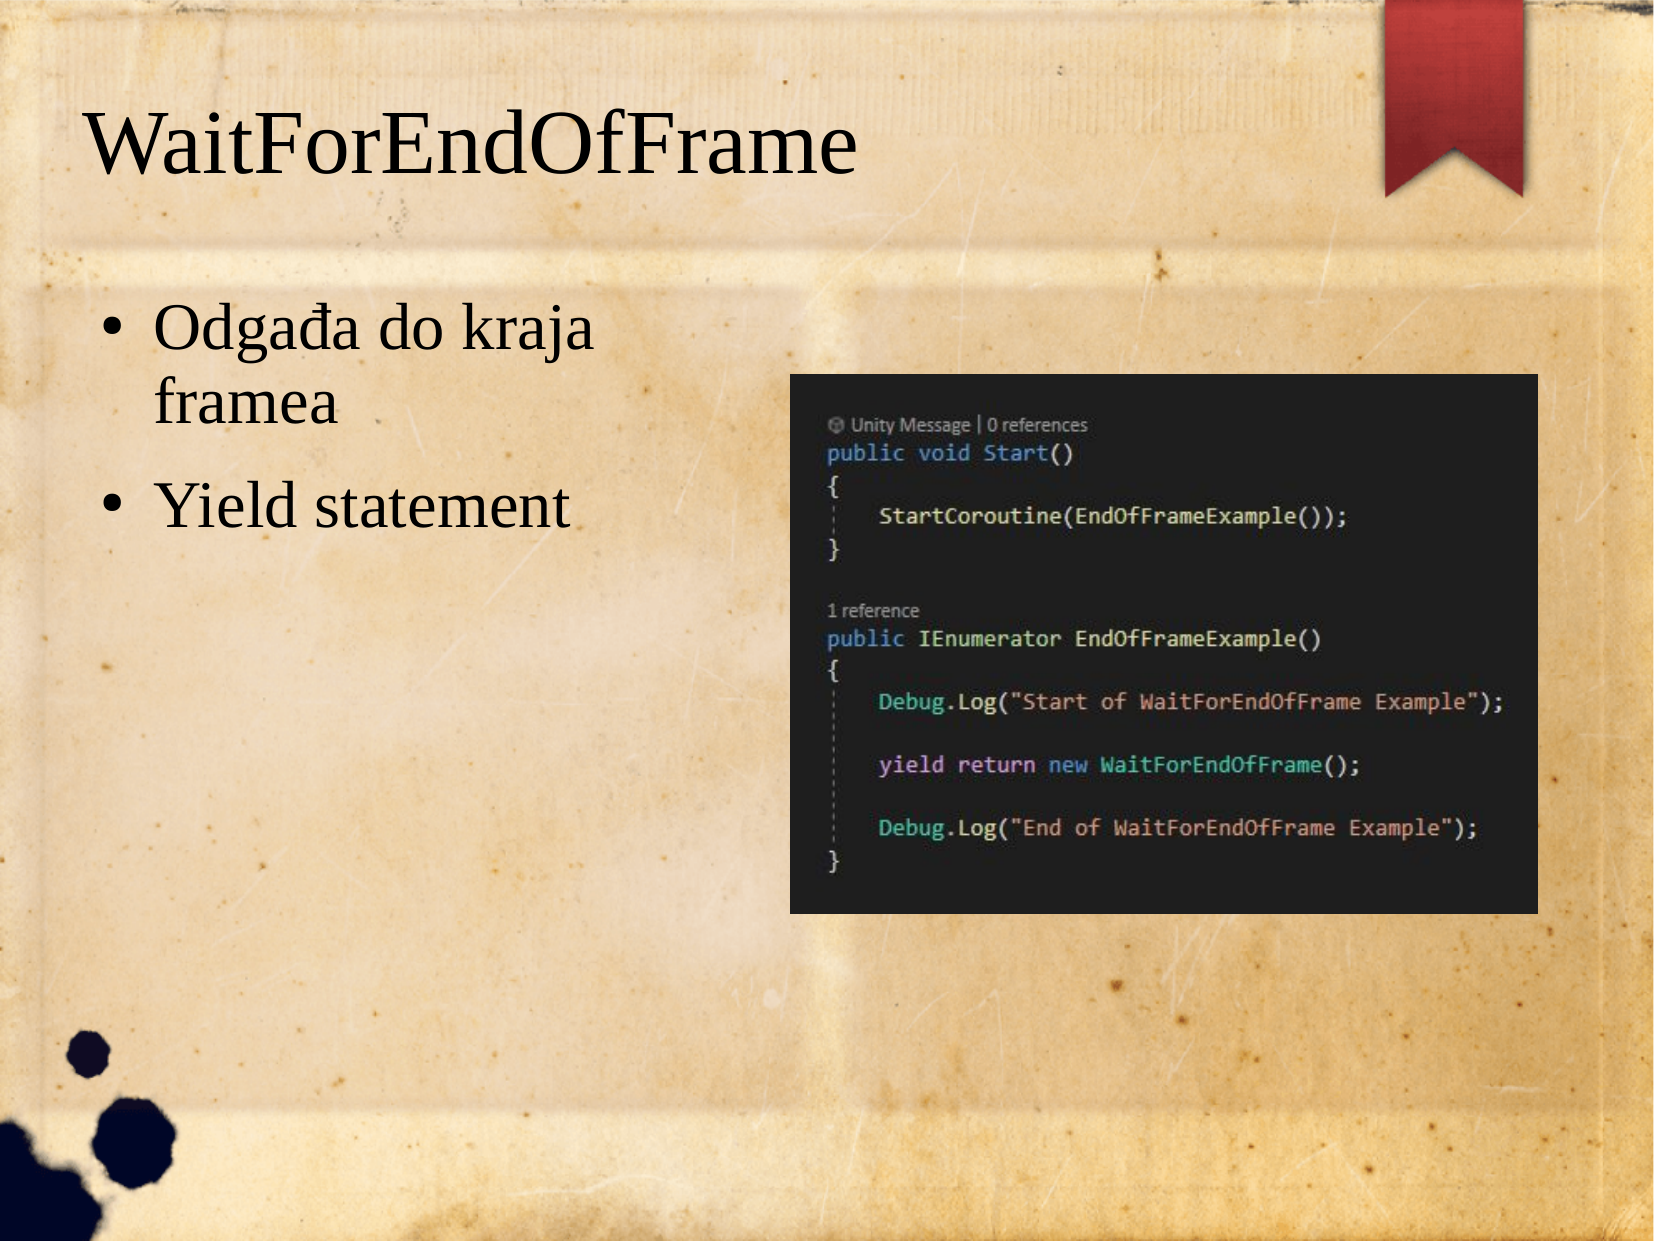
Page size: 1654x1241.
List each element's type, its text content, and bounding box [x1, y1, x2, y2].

title WaitForEndOfFrame [82, 49, 1347, 237]
list Odgađa do kraja framea Yield statement [82, 290, 793, 1010]
picture [0, 0, 1654, 1241]
